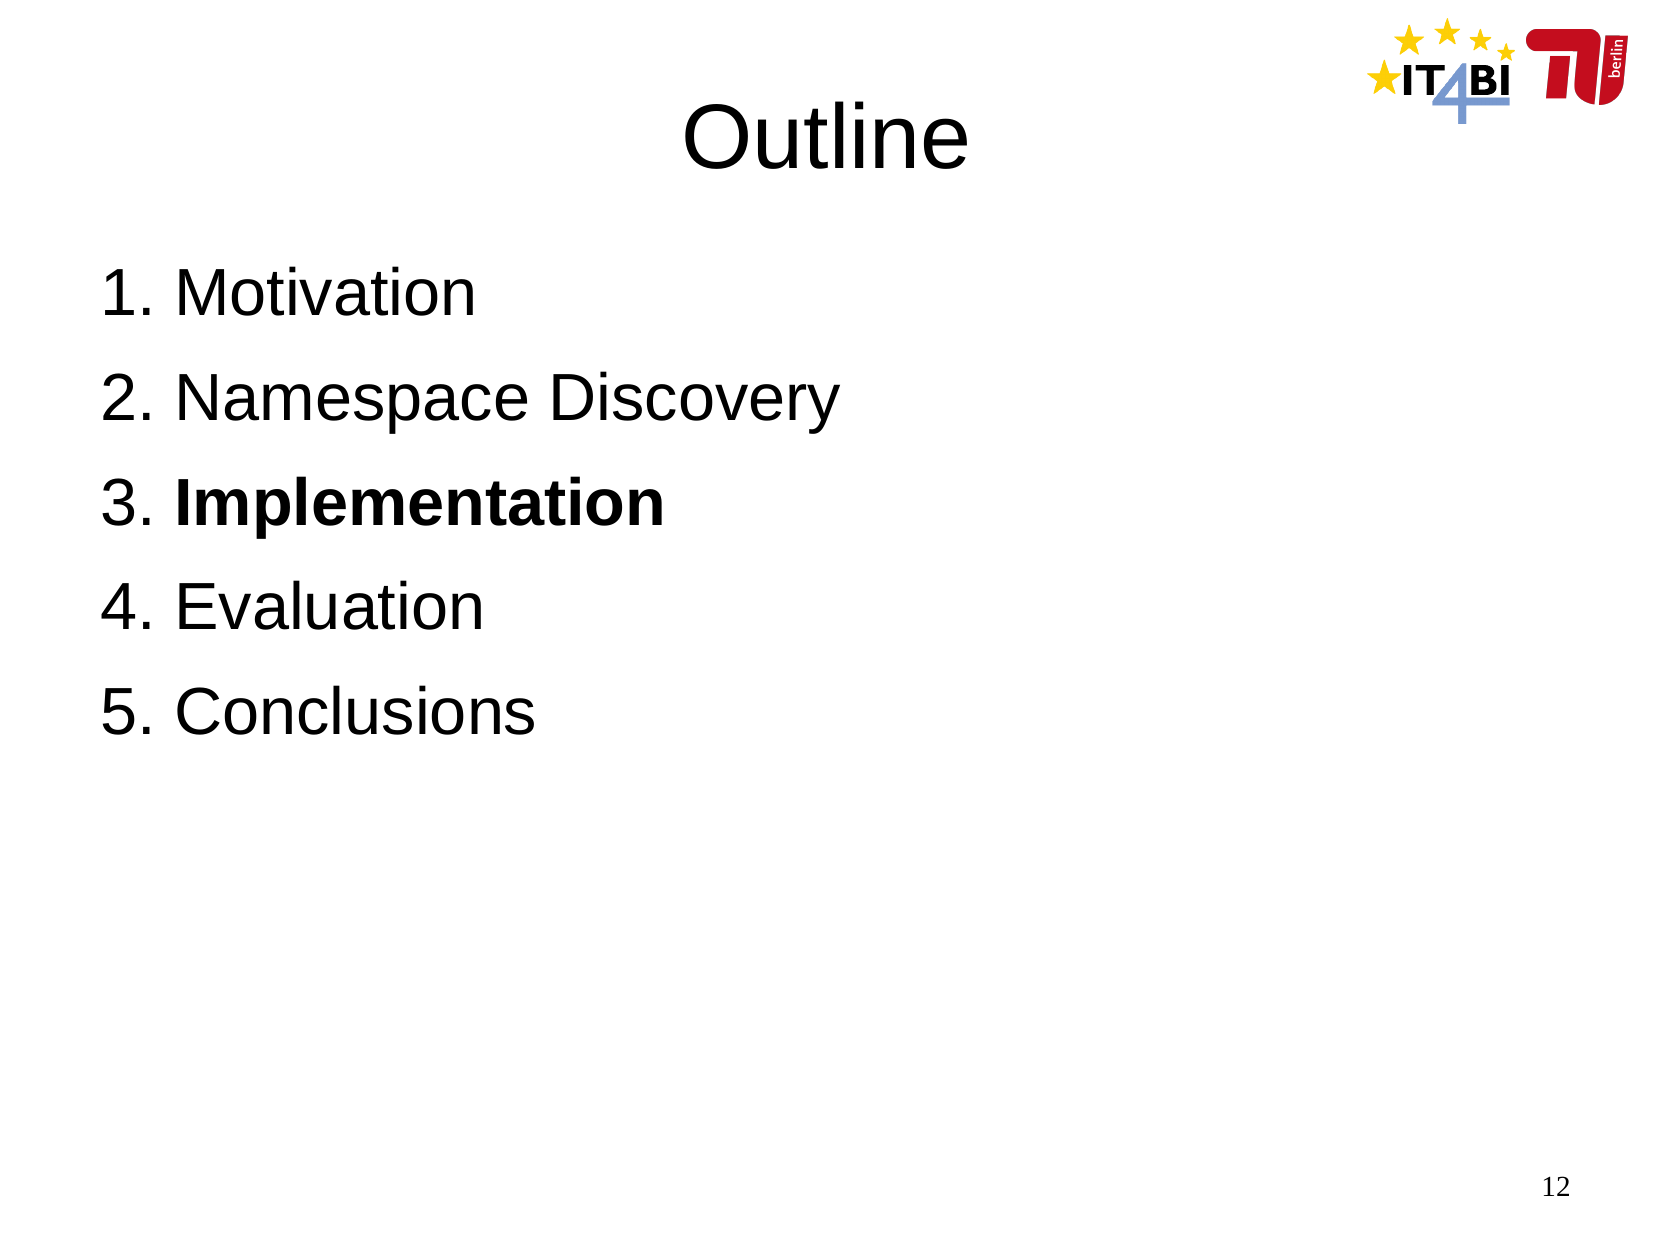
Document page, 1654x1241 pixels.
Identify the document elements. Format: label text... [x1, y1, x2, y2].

list Motivation Namespace Discovery Implementation Evaluation Conclusions [82, 255, 1571, 1141]
title Outline [82, 49, 1571, 226]
picture [1367, 18, 1515, 49]
picture [1526, 29, 1628, 105]
